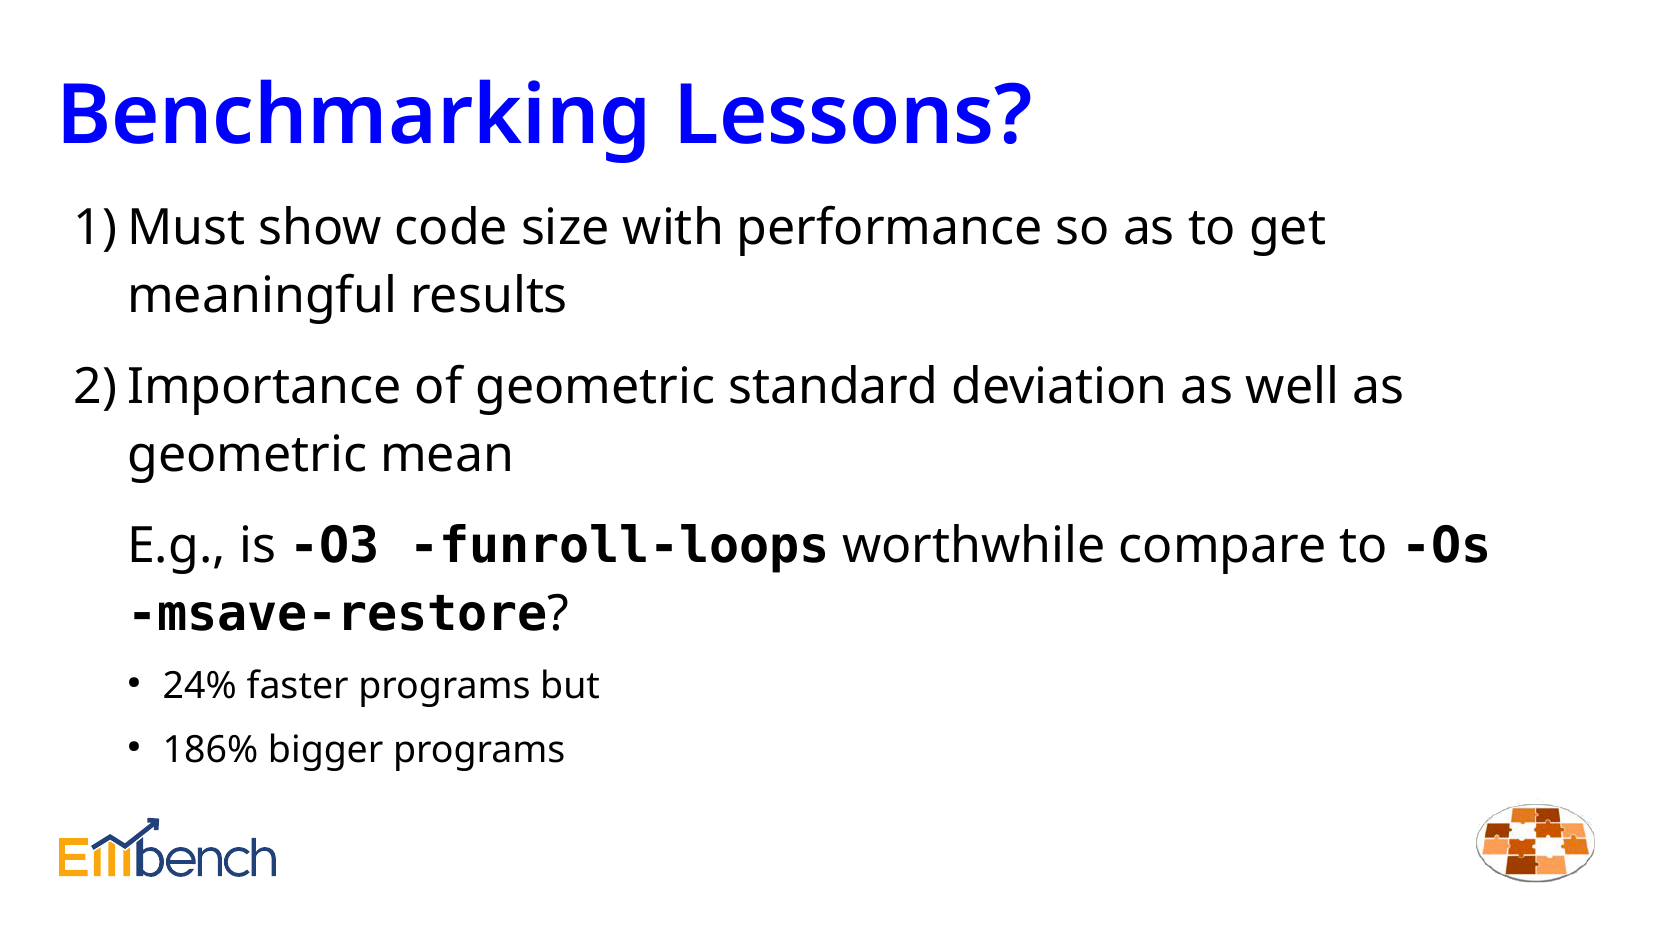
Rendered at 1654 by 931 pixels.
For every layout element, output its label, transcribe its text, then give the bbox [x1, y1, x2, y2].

picture [1476, 809, 1595, 883]
title Benchmarking Lessons? [56, 49, 1597, 173]
list Must show code size with performance so as to get meaningful results Importance of geometric standard deviation as well as geometric mean E.g., is -O3 -funroll-loops worthwhile compare to -Os ‑msave-restore? 24% faster programs but 186% bigger programs [56, 190, 1598, 809]
